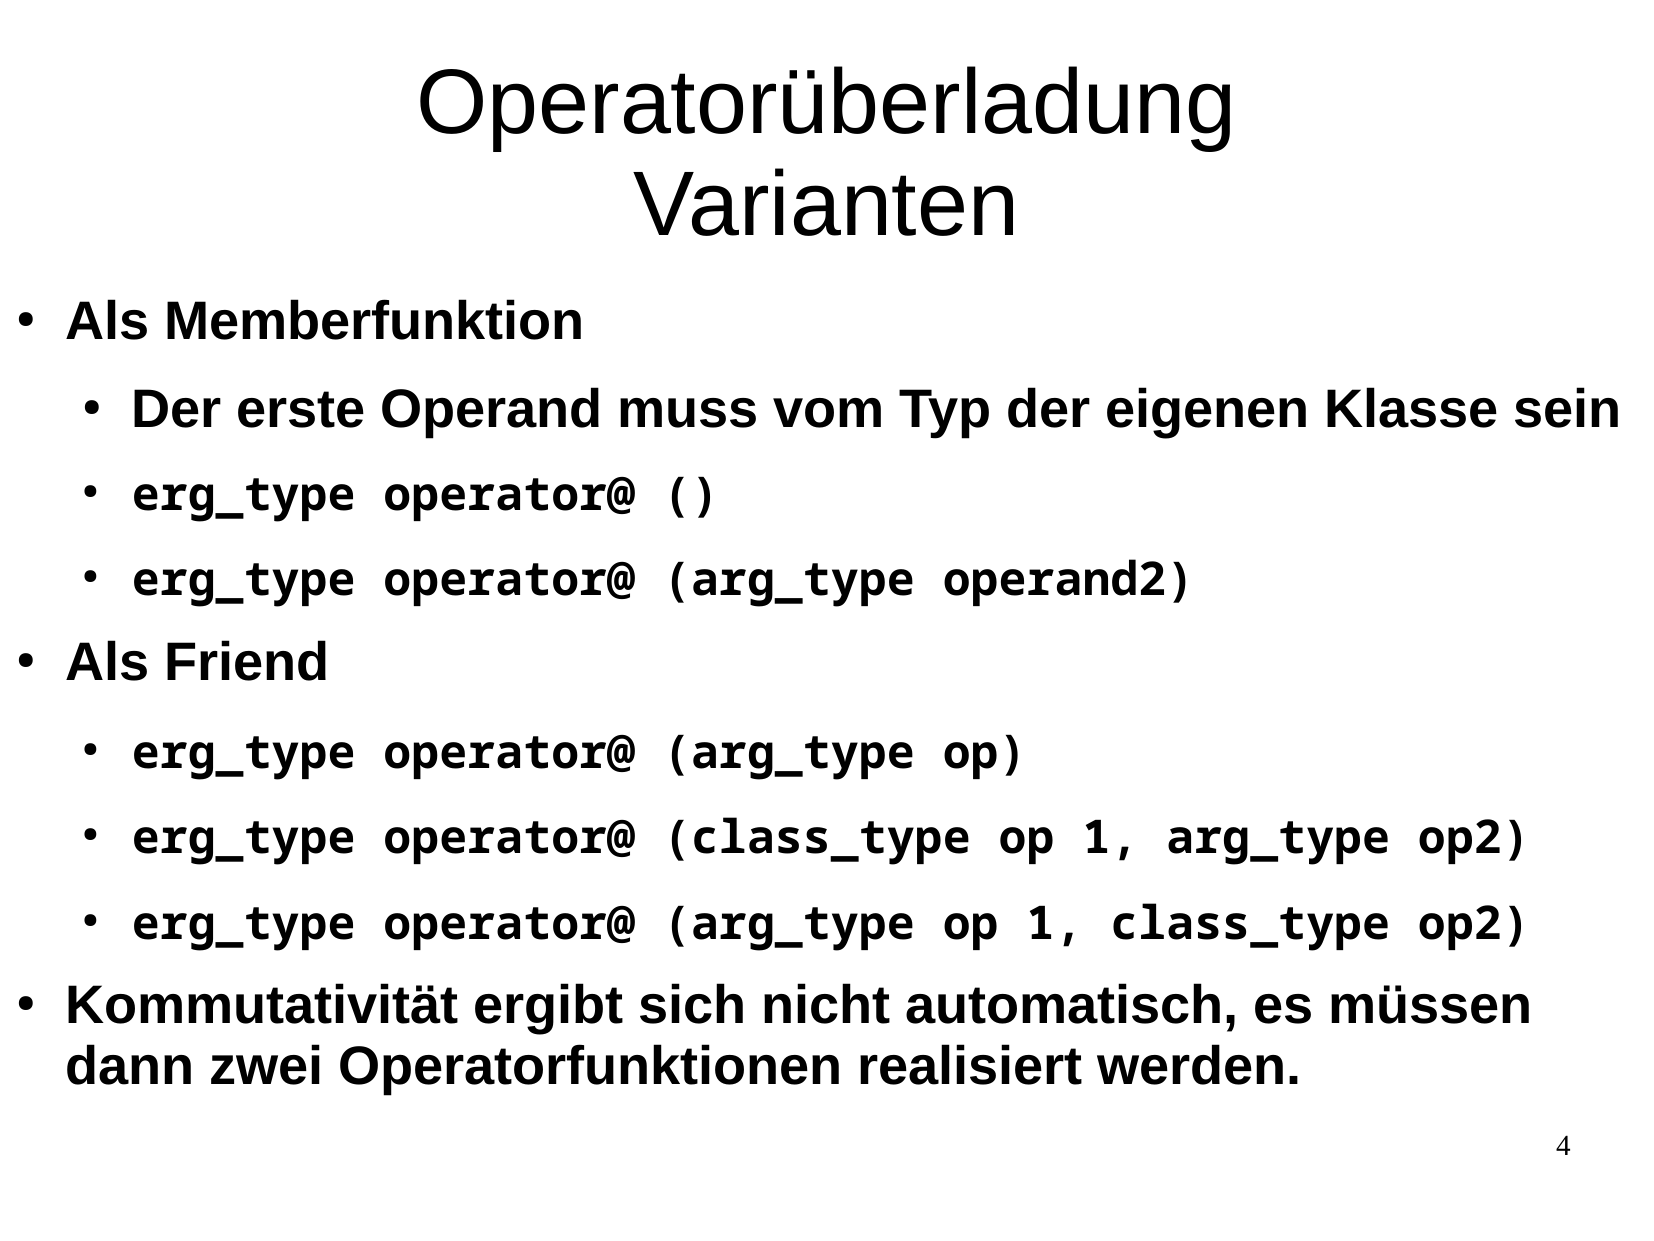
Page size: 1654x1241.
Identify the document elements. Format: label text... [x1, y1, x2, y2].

list Als Memberfunktion Der erste Operand muss vom Typ der eigenen Klasse sein erg_type operator@ () erg_type operator@ (arg_type operand2) Als Friend erg_type operator@ (arg_type op) erg_type operator@ (class_type op 1, arg_type op2) erg_type operator@ (arg_type op 1, class_type op2) Kommutativität ergibt sich nicht automatisch, es müssen dann zwei Operatorfunktionen realisiert werden. [0, 290, 1654, 1109]
title Operatorüberladung Varianten [82, 49, 1571, 257]
